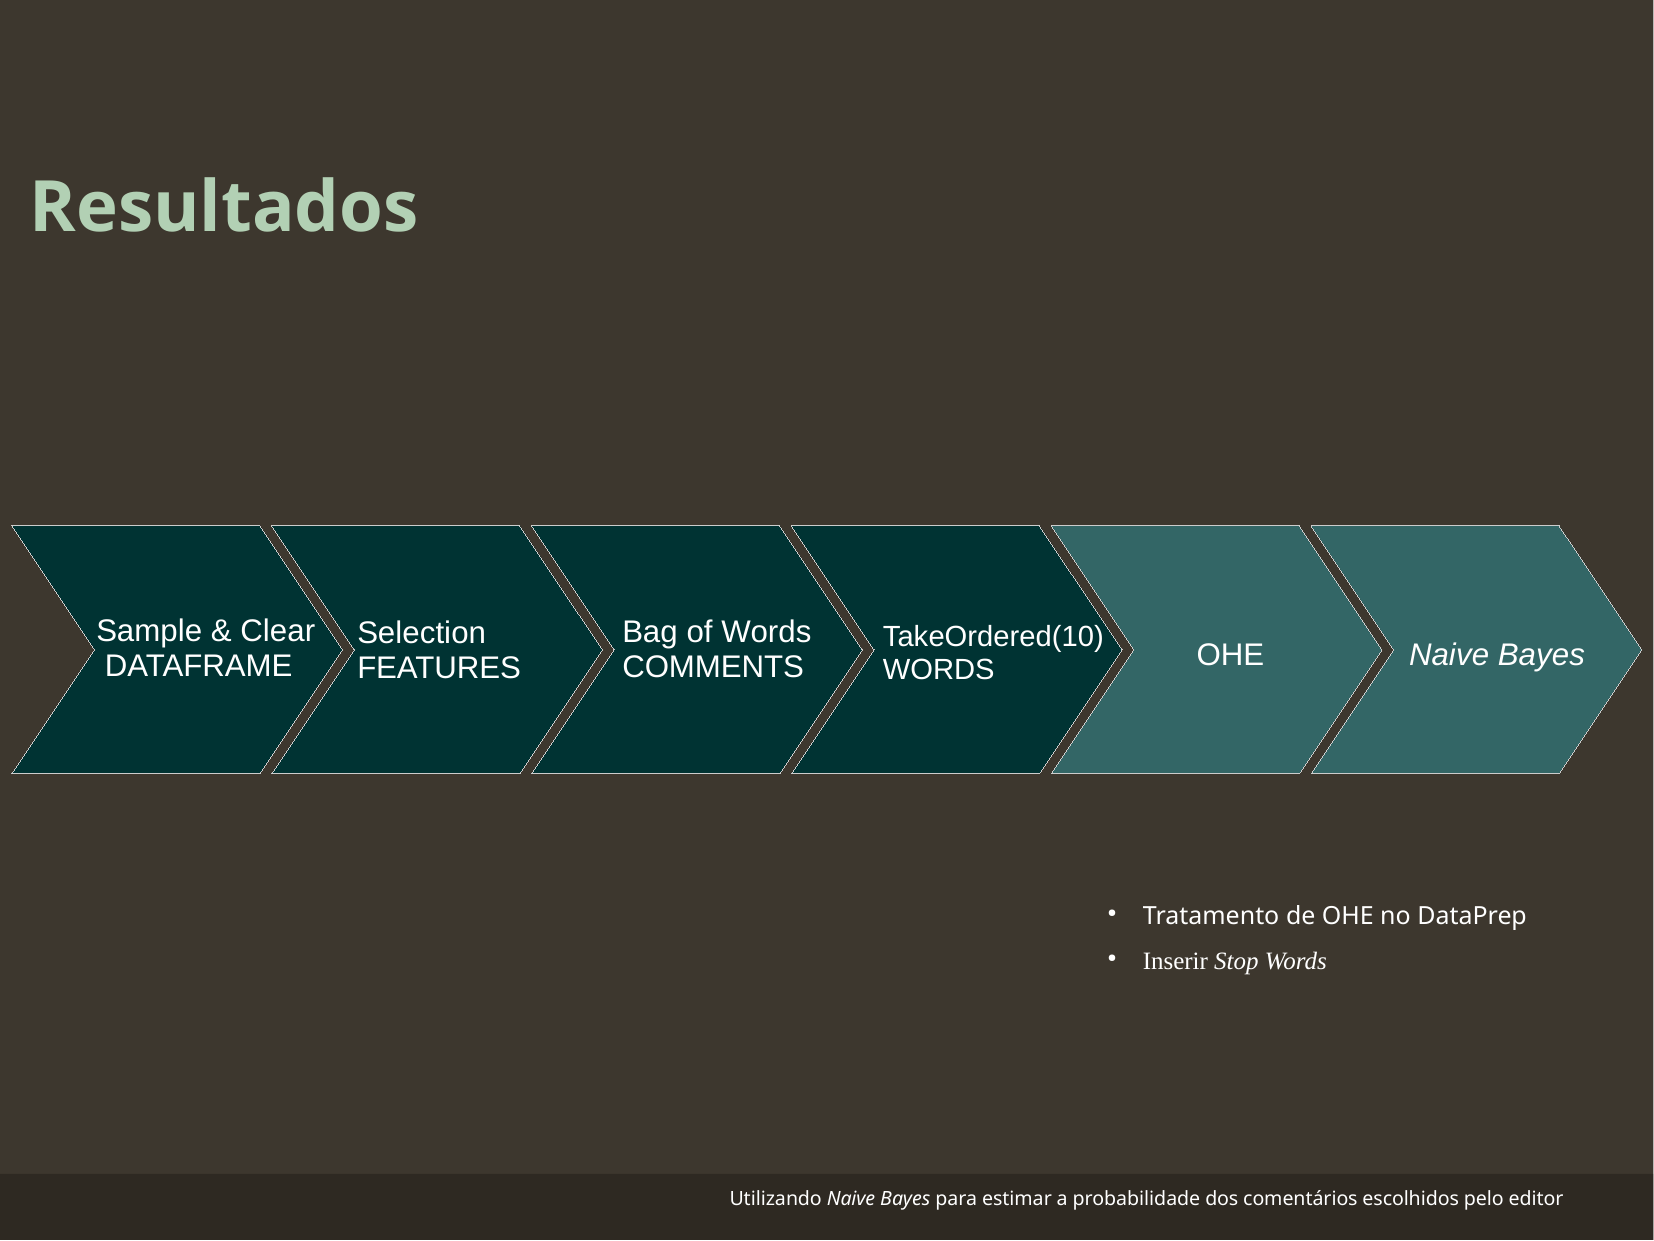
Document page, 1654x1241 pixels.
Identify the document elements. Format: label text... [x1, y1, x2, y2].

text_box Selection FEATURES [342, 608, 536, 693]
text_box [1051, 525, 1382, 774]
text_box Naive Bayes [1394, 629, 1601, 680]
text_box [331, 632, 342, 667]
text_box [11, 525, 313, 630]
text_box Tratamento de OHE no DataPrep Inserir Stop Words [1092, 826, 1619, 1087]
text_box [11, 669, 315, 774]
text_box Utilizando Naive Bayes para estimar a probabilidade dos comentários escolhidos pelo editor [714, 1181, 1642, 1223]
text_box [791, 525, 1098, 641]
text_box Sample & Clear DATAFRAME [81, 605, 331, 691]
text_box [791, 658, 1094, 774]
text_box OHE [1181, 629, 1280, 680]
title Resultados [14, 47, 1441, 255]
text_box [1311, 525, 1642, 774]
text_box TakeOrdered(10) WORDS [868, 612, 1119, 693]
text_box Bag of Words COMMENTS [607, 606, 827, 691]
text_box [271, 525, 603, 774]
text_box [531, 525, 863, 774]
text_box [1119, 644, 1123, 655]
